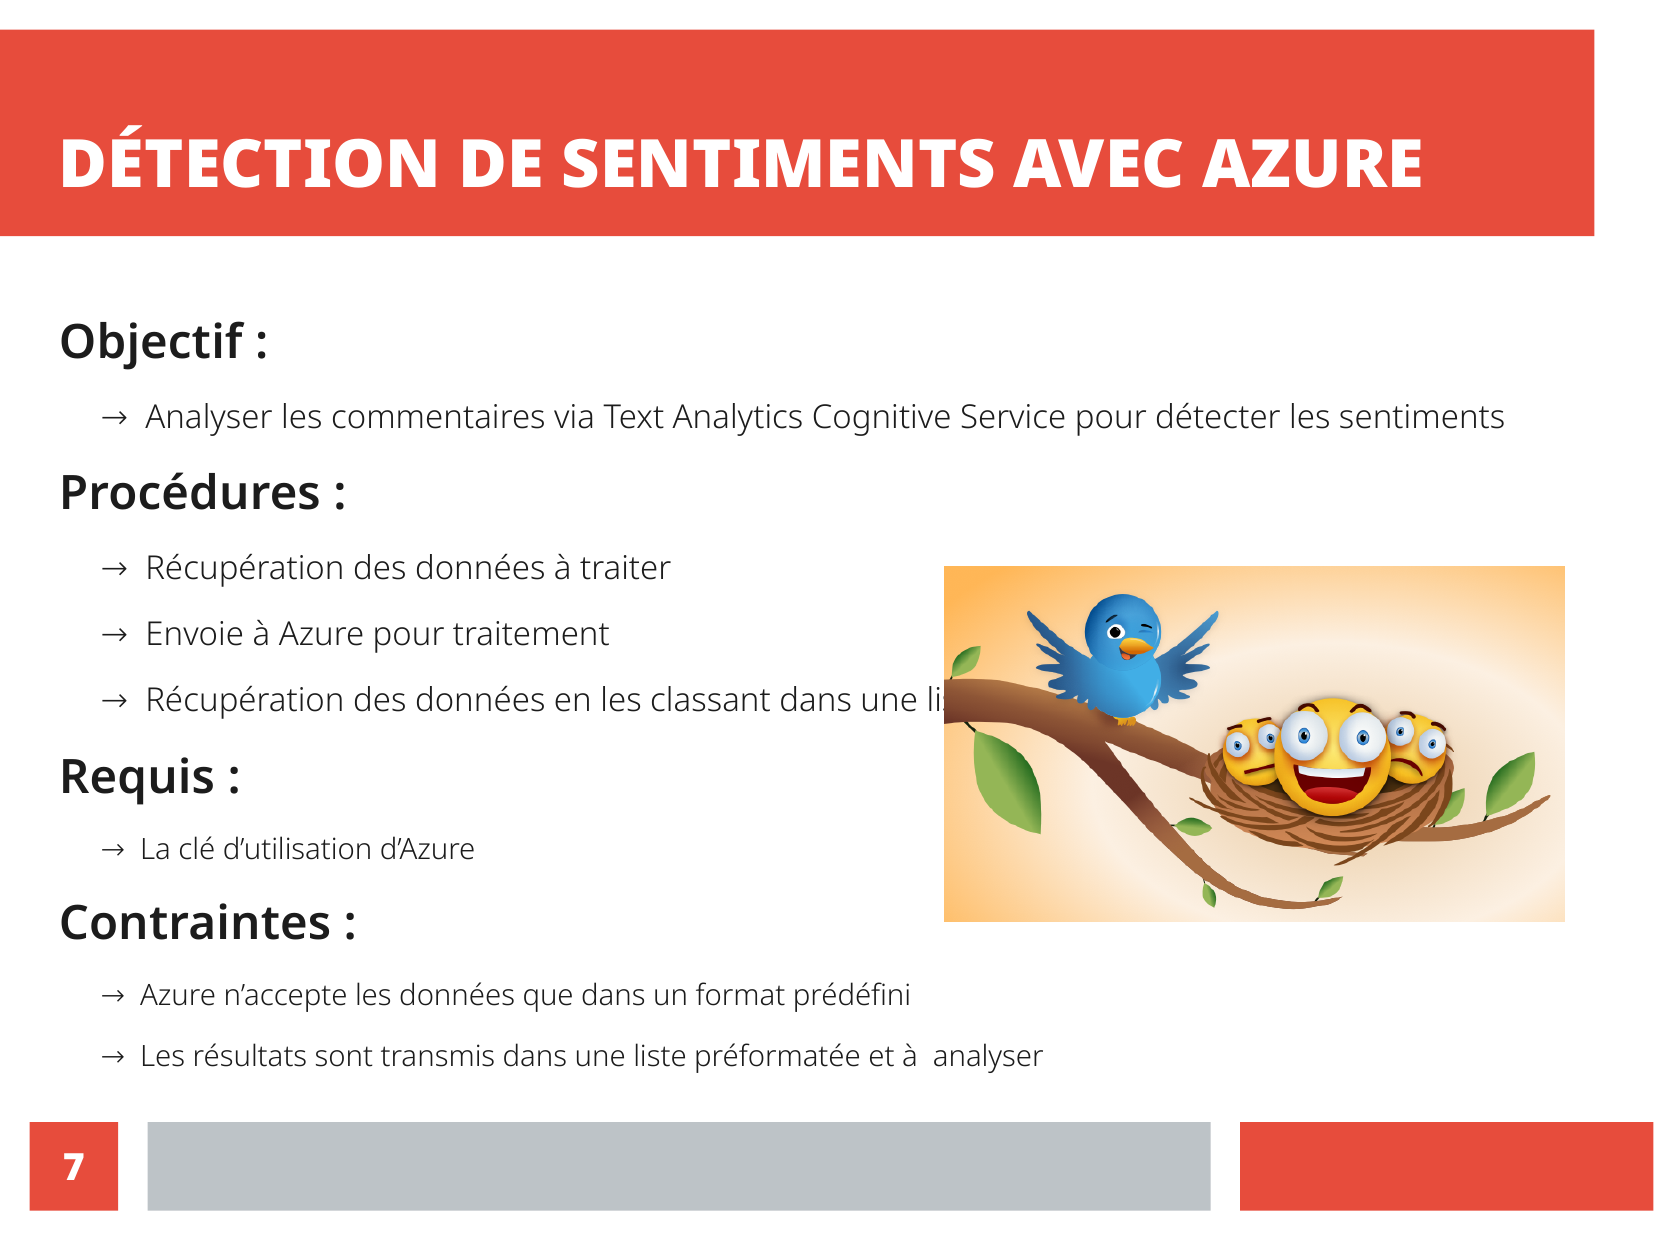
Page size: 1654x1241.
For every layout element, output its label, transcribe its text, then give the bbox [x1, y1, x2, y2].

title DÉTECTION DE SENTIMENTS AVEC AZURE [59, 59, 1595, 207]
list Objectif : → Analyser les commentaires via Text Analytics Cognitive Service pour détecter les sentiments Procédures : → Récupération des données à traiter → Envoie à Azure pour traitement → Récupération des données en les classant dans une liste Requis : → La clé d’utilisation d’Azure Contraintes : → Azure n’accepte les données que dans un format prédéfini → Les résultats sont transmis dans une liste préformatée et à analyser [59, 307, 1565, 1075]
picture [944, 566, 1565, 922]
